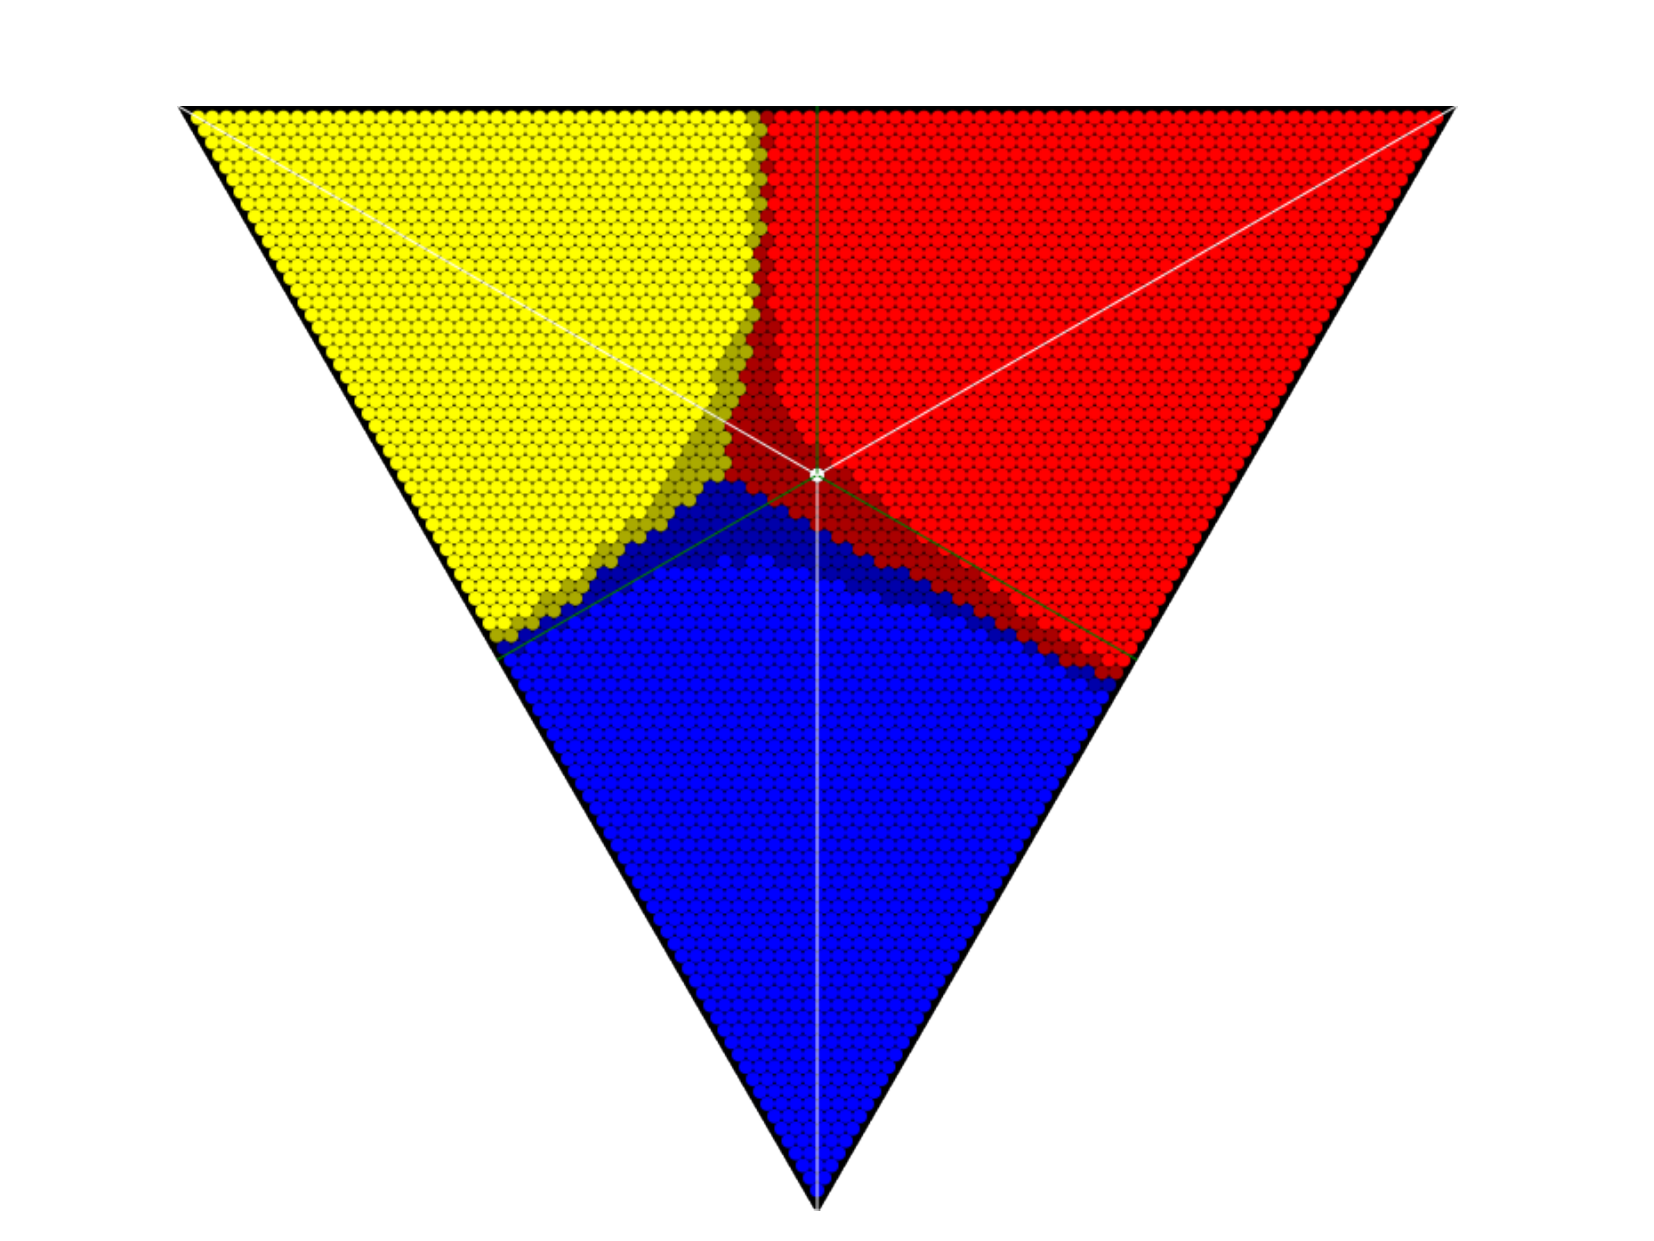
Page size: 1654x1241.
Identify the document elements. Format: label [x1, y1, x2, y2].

picture [177, 106, 1458, 1211]
